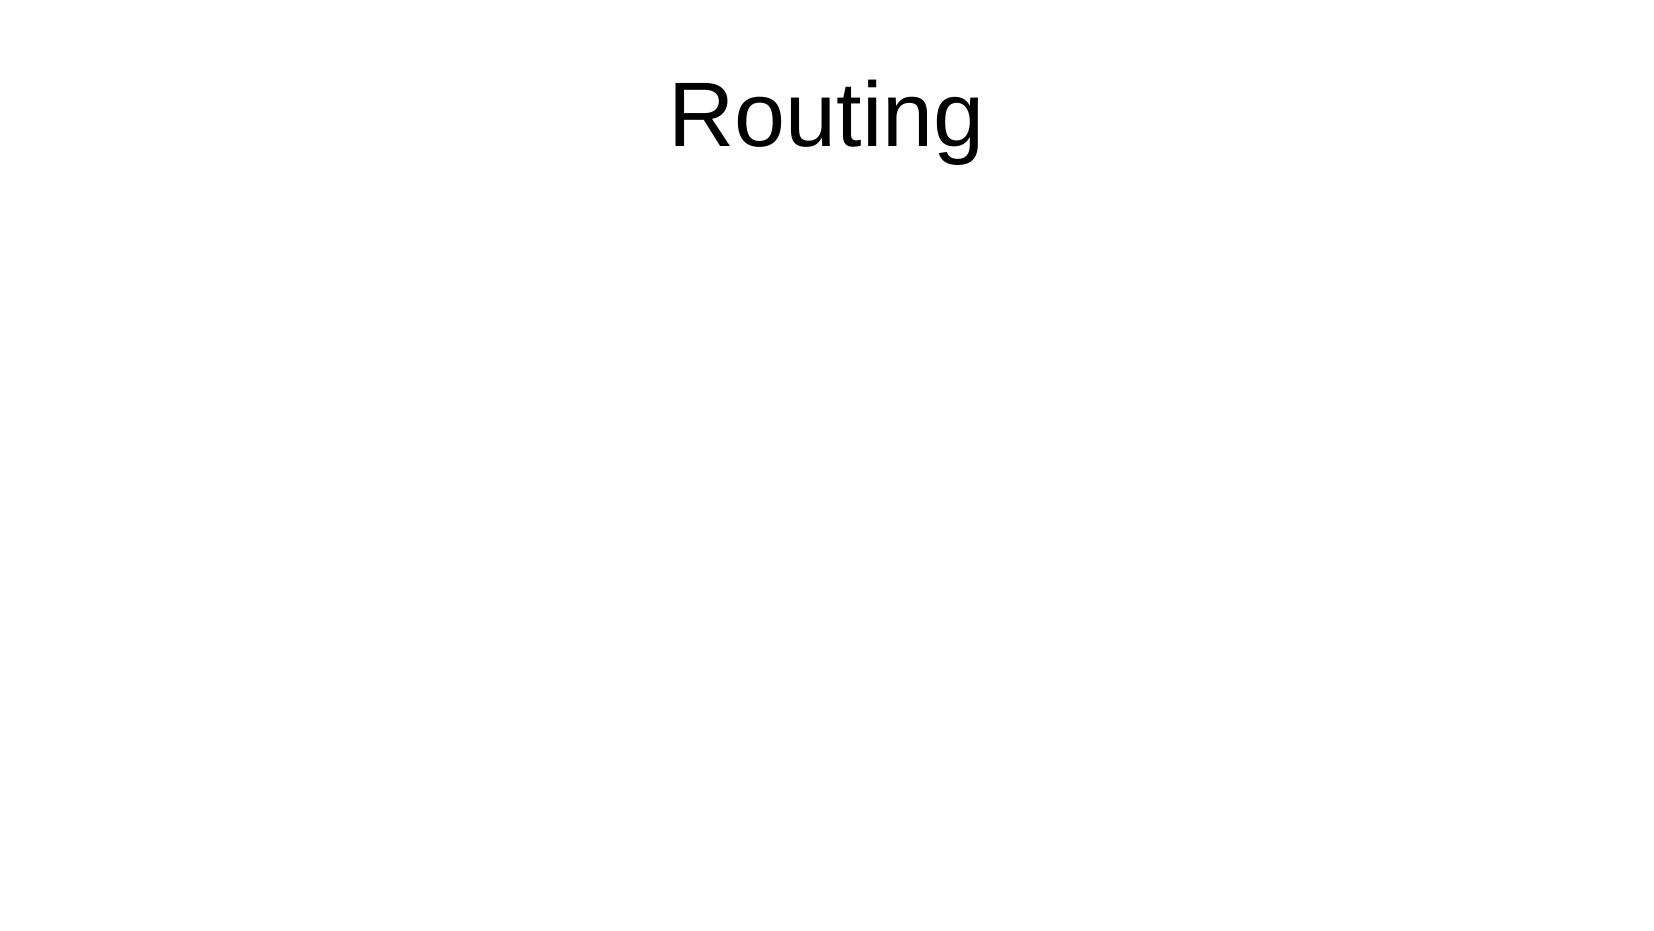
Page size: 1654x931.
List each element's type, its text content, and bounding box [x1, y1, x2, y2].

title Routing [82, 37, 1571, 193]
